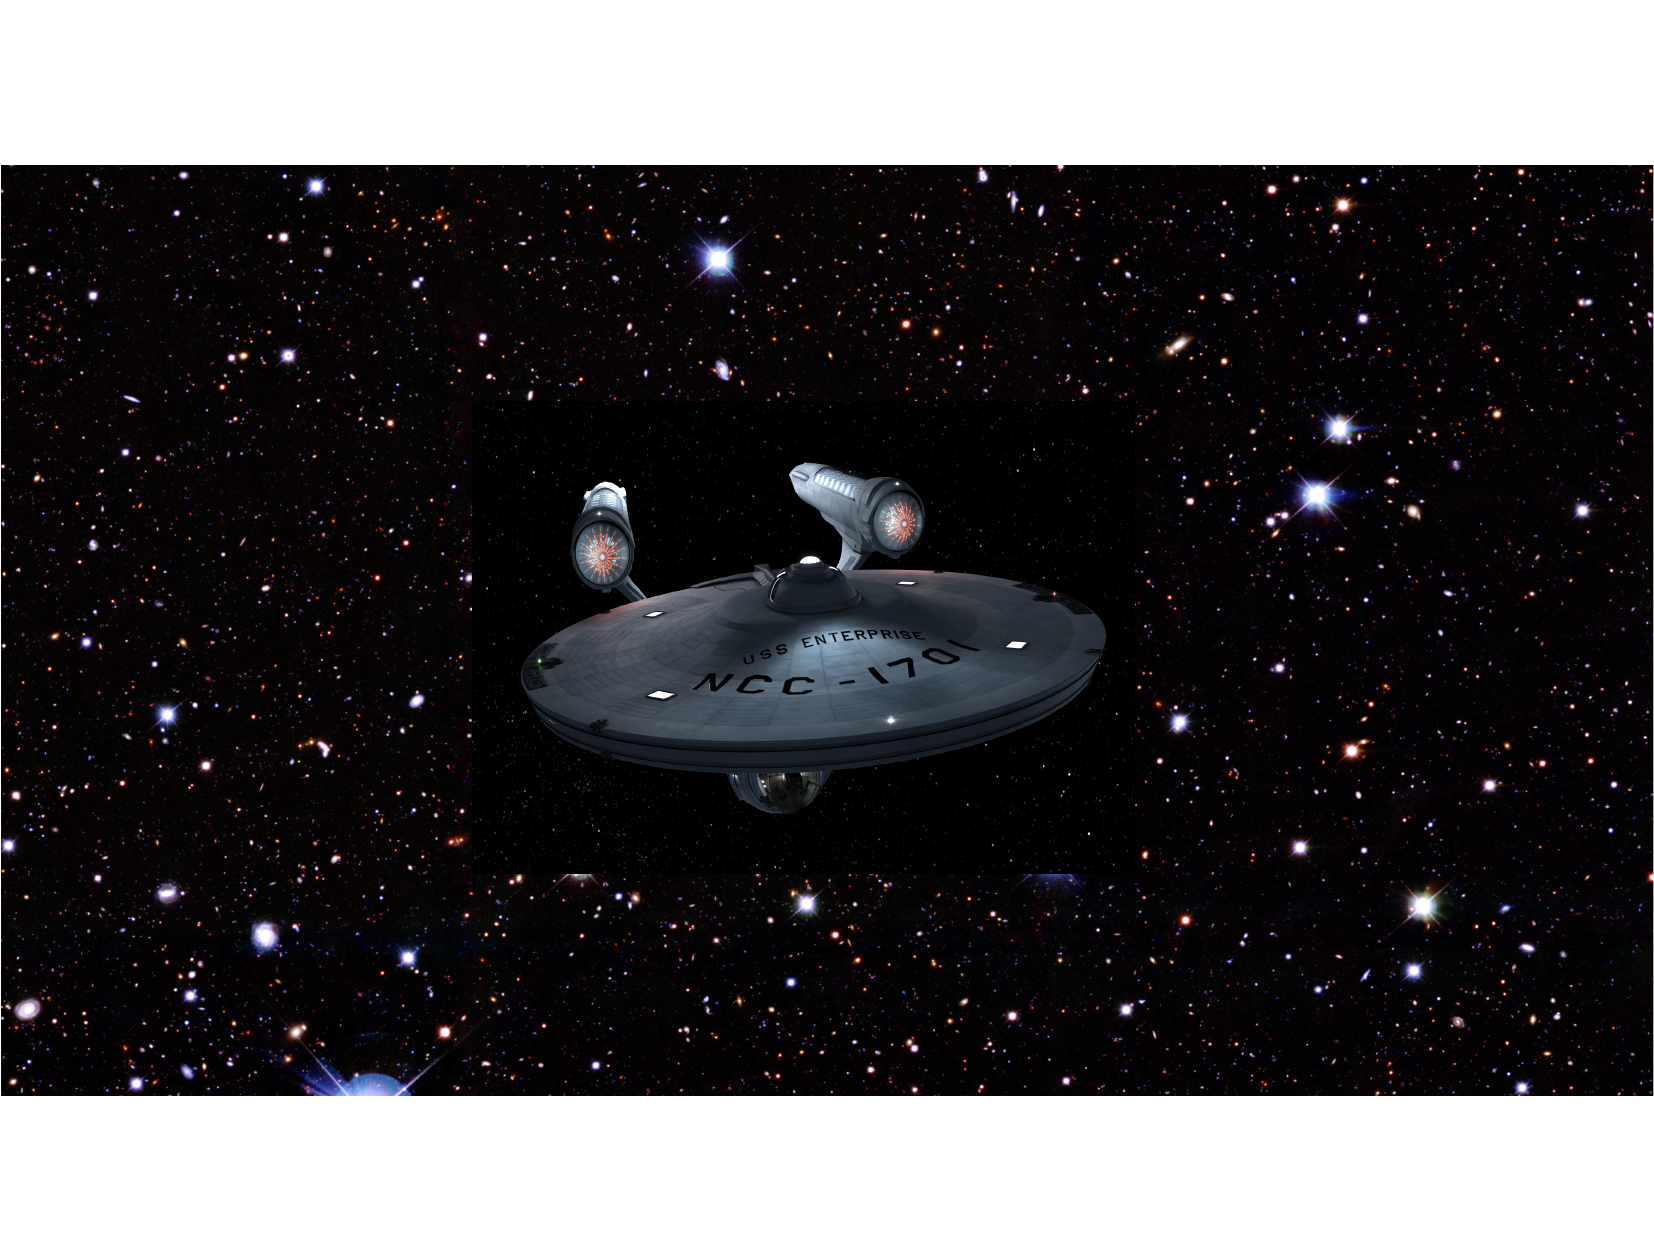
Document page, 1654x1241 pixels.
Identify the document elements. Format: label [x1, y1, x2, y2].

picture [1, 165, 1654, 1096]
